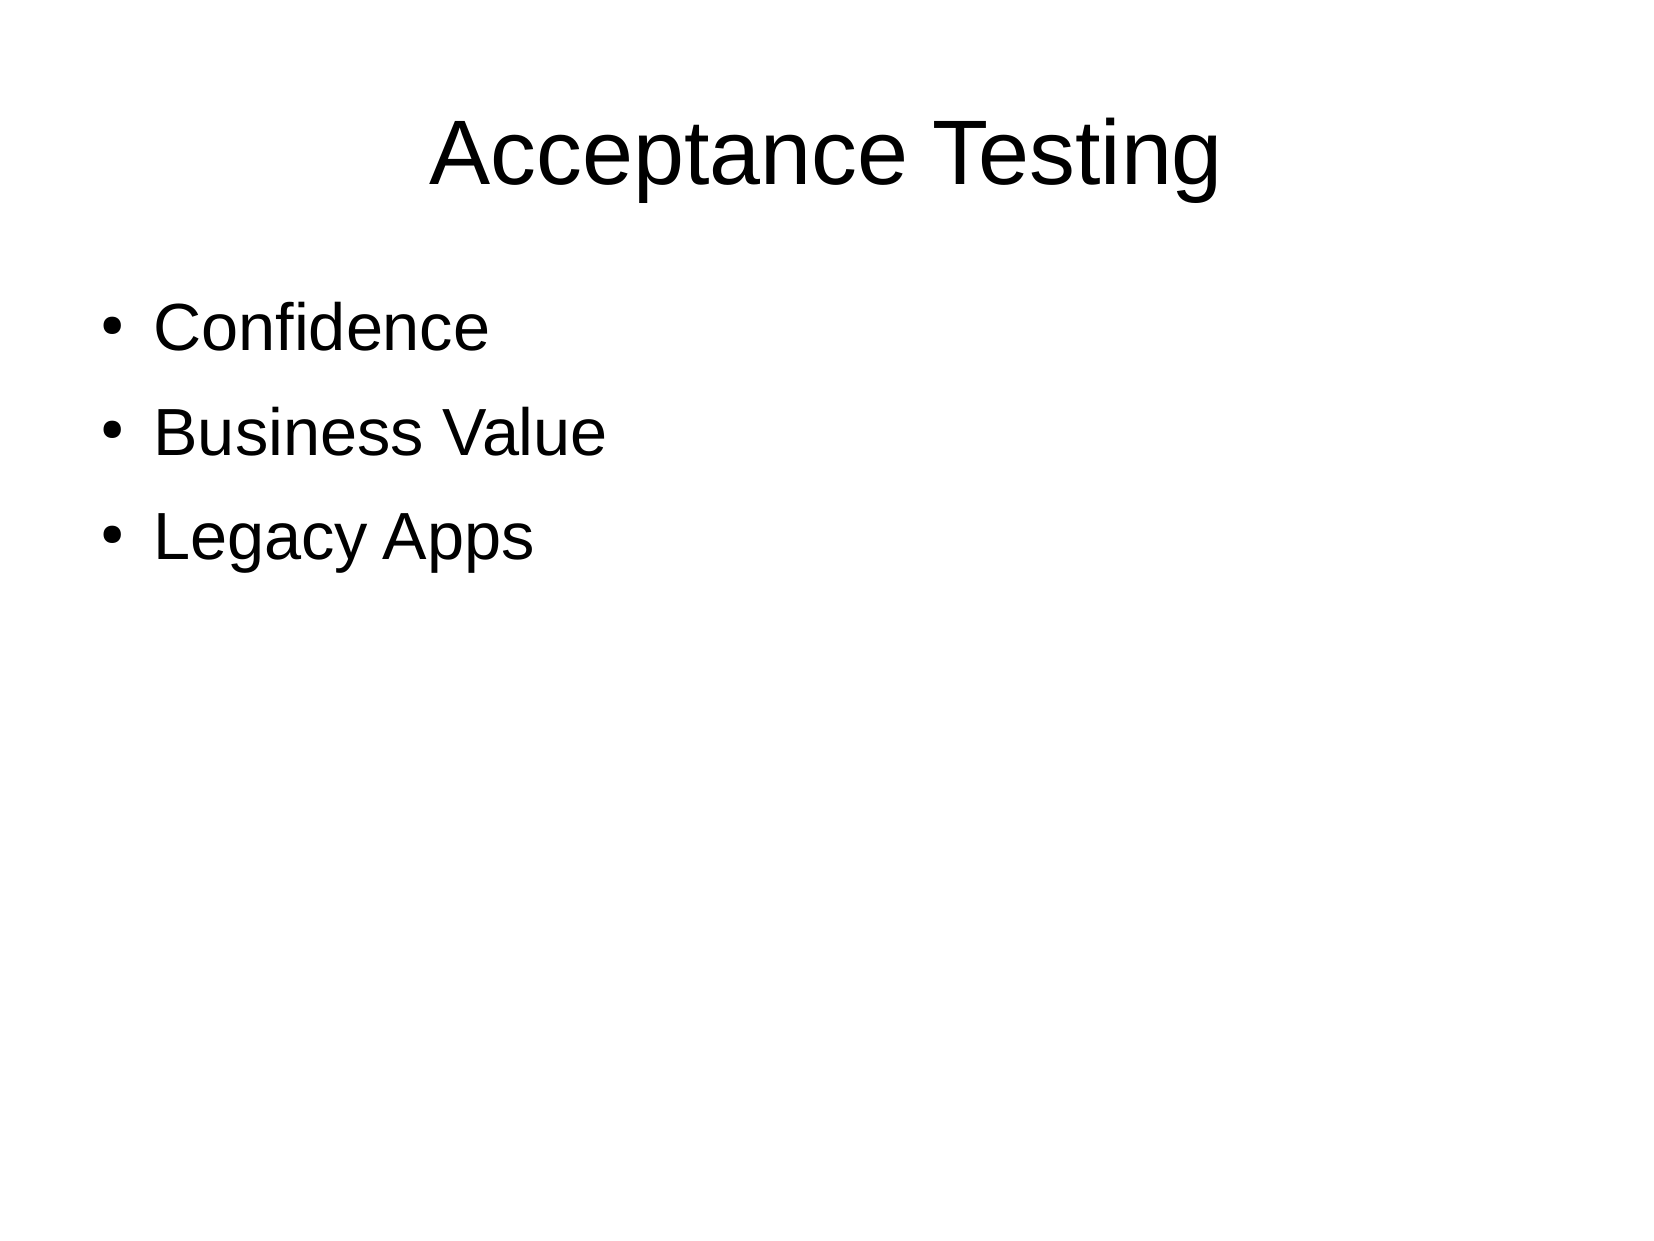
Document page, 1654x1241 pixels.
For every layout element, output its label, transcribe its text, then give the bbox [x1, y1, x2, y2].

title Acceptance Testing [82, 49, 1571, 257]
list Confidence Business Value Legacy Apps [82, 290, 1571, 1010]
